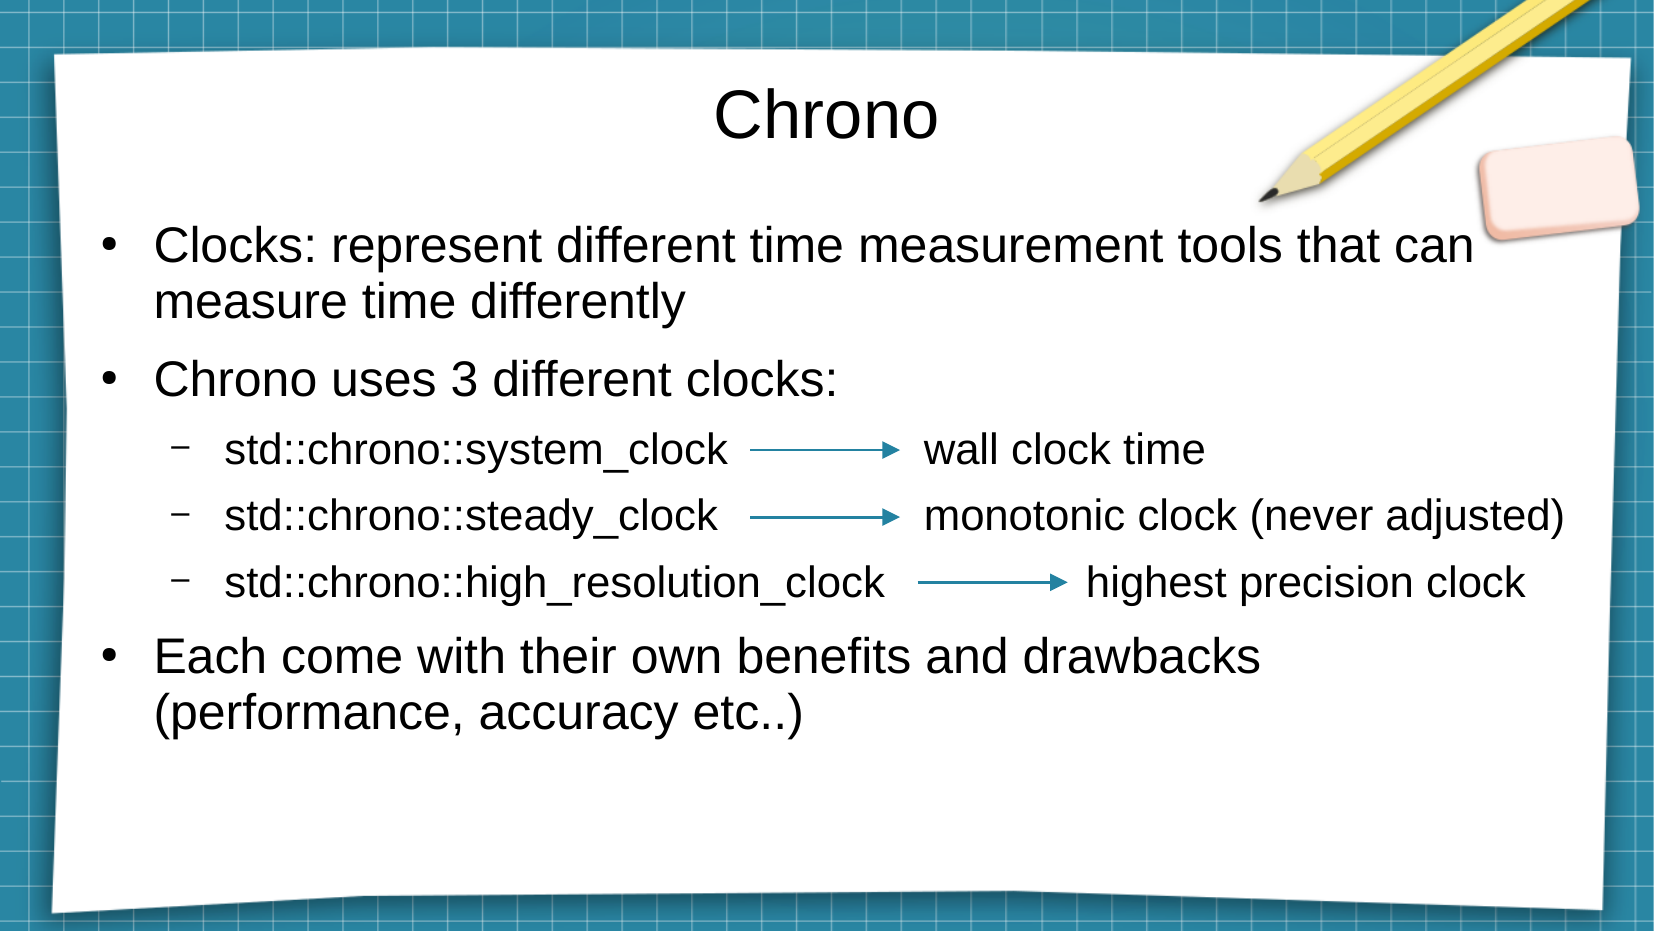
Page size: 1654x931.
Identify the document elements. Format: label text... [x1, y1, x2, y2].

list Clocks: represent different time measurement tools that can measure time differently Chrono uses 3 different clocks: std::chrono::system_clock wall clock time std::chrono::steady_clock monotonic clock (never adjusted) std::chrono::high_resolution_clock highest precision clock Each come with their own benefits and drawbacks (performance, accuracy etc..) [82, 217, 1571, 758]
title Chrono [82, 37, 1571, 193]
picture [0, 0, 1654, 931]
